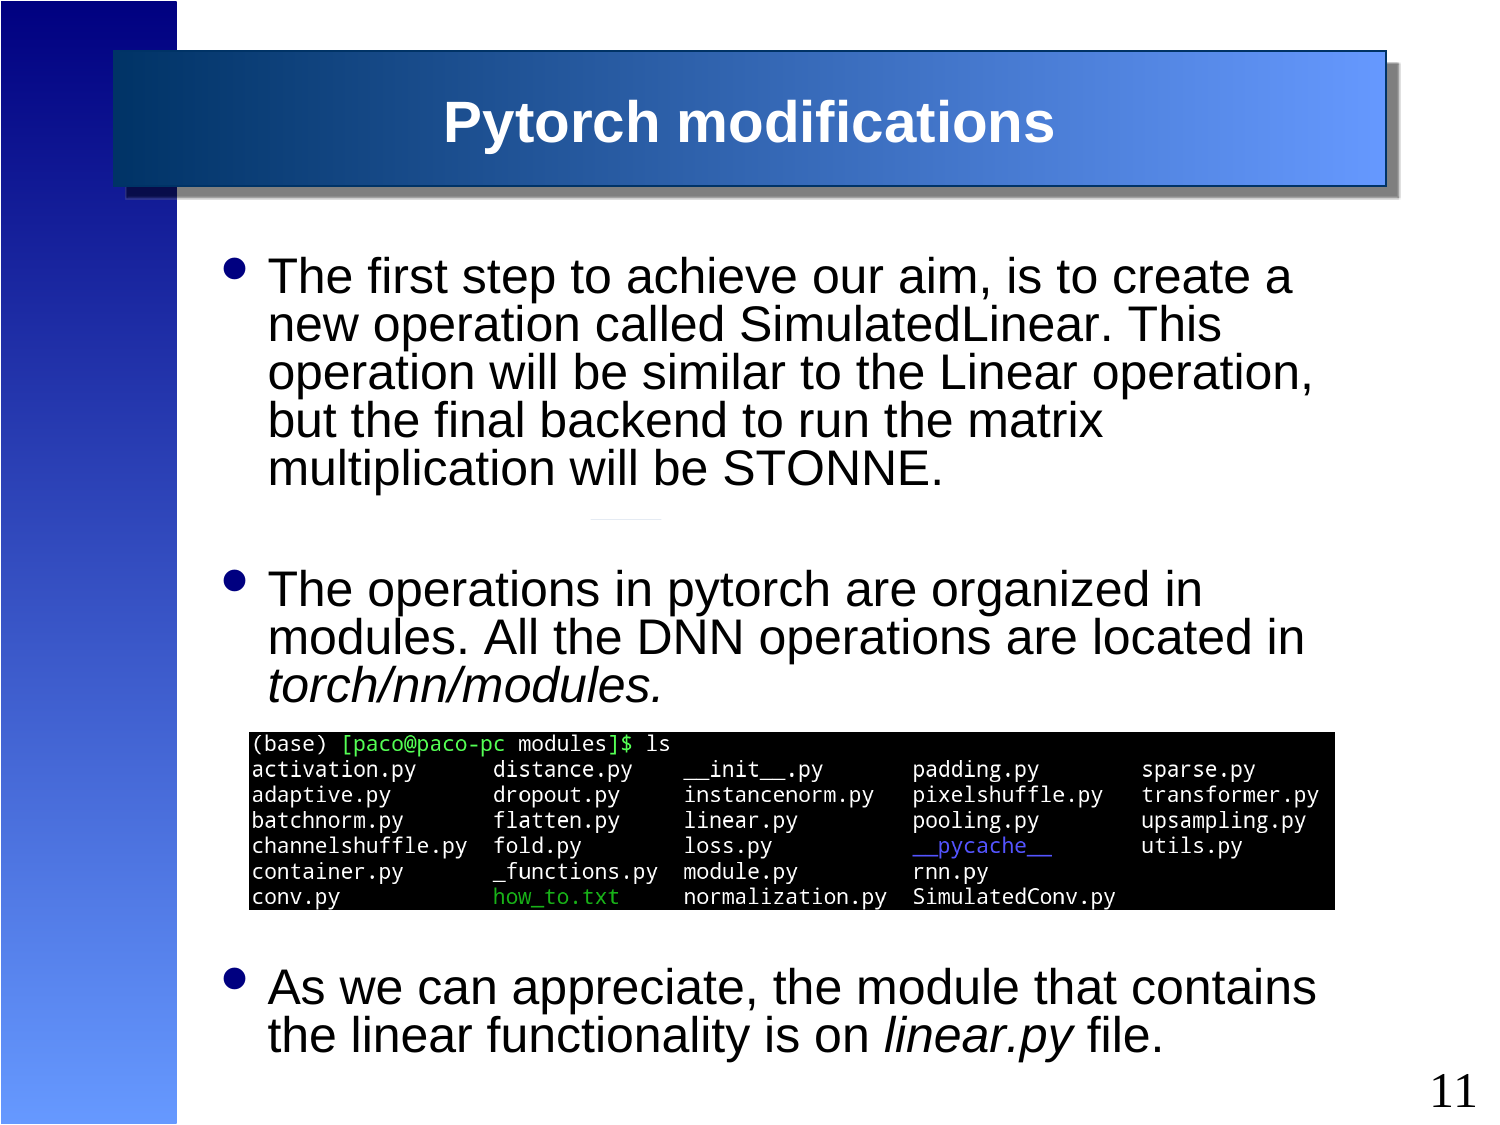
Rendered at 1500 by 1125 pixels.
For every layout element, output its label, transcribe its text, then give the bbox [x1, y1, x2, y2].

list The first step to achieve our aim, is to create a new operation called SimulatedLinear. This operation will be similar to the Linear operation, but the final backend to run the matrix multiplication will be STONNE. The operations in pytorch are organized in modules. All the DNN operations are located in torch/nn/modules. As we can appreciate, the module that contains the linear functionality is on linear.py file. [130, 165, 1406, 1125]
picture [249, 732, 1335, 910]
title Pytorch modifications [113, 50, 1387, 187]
